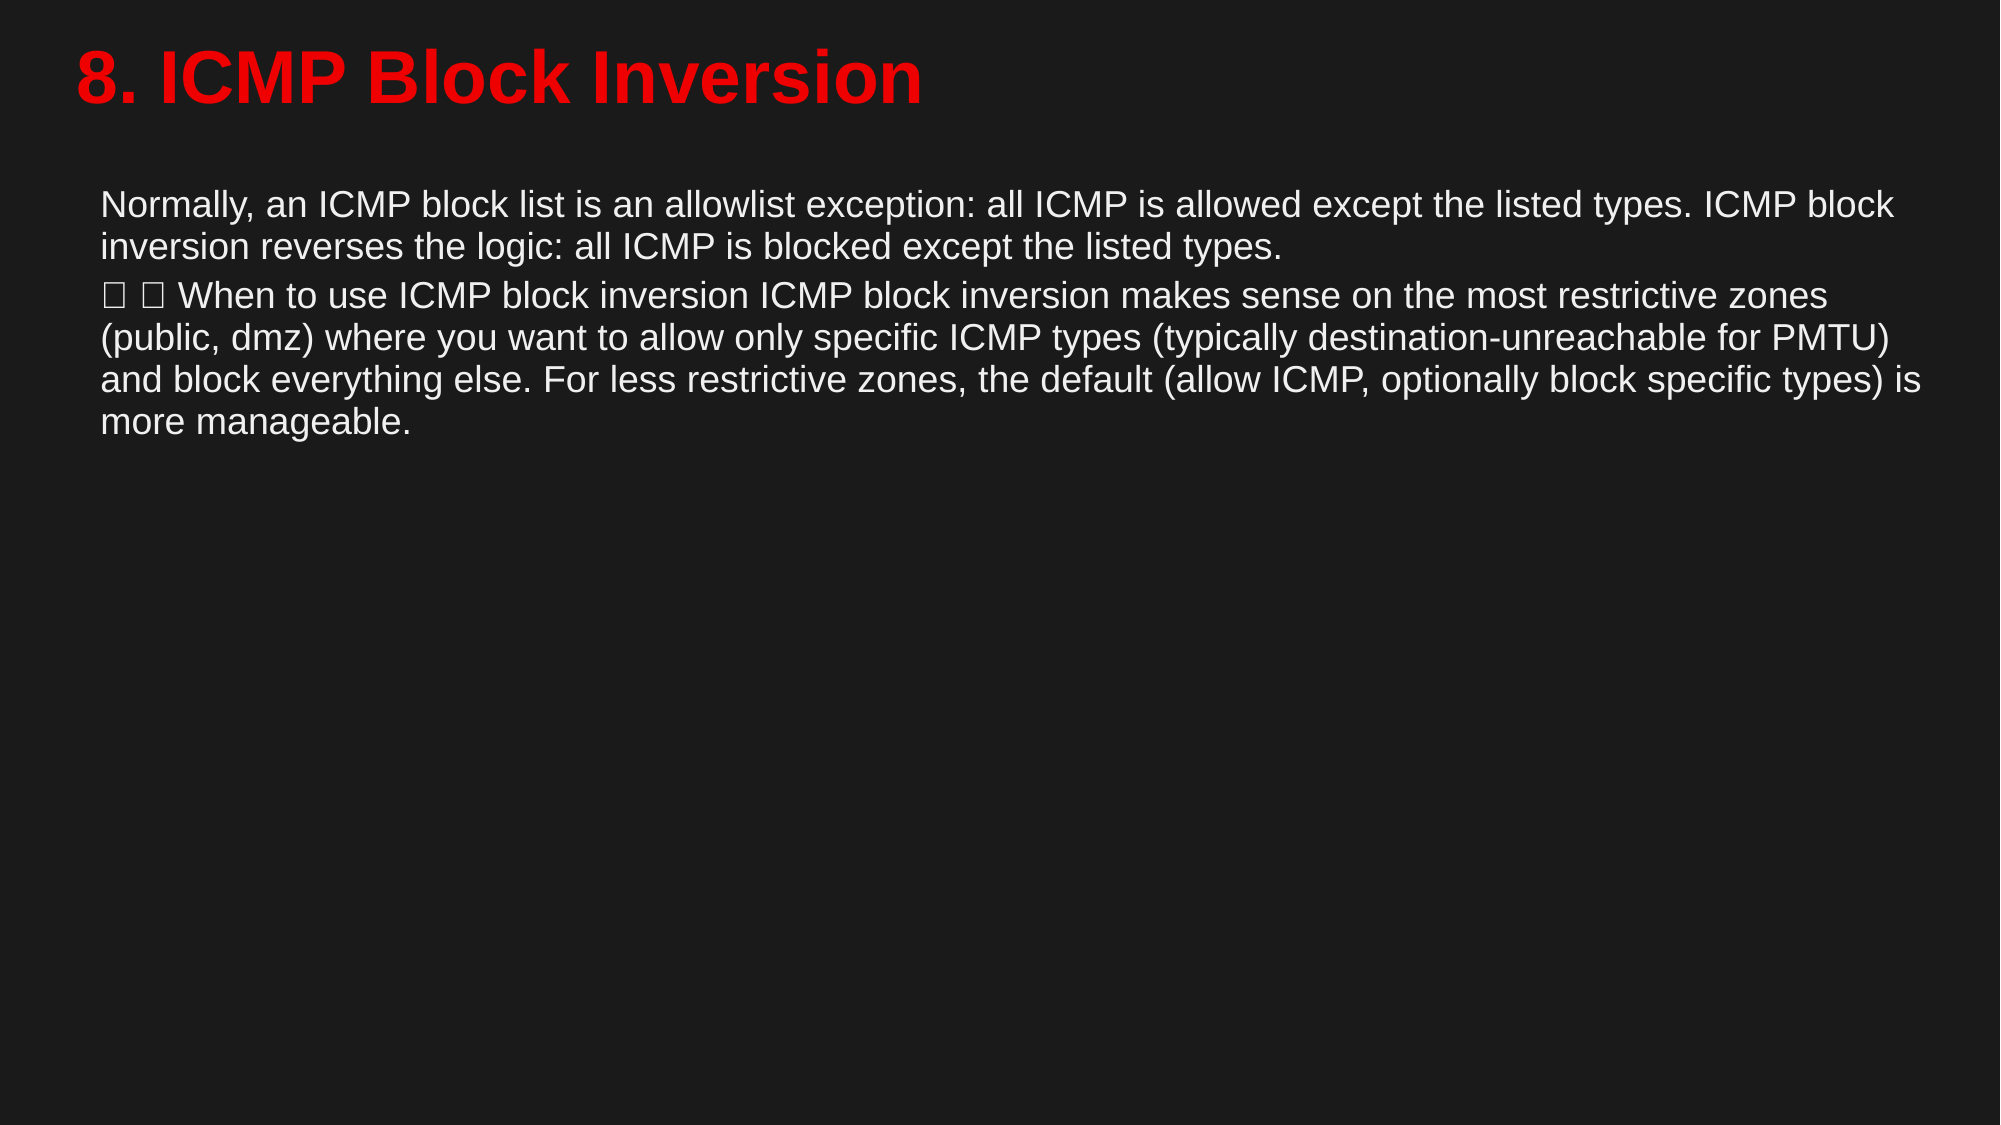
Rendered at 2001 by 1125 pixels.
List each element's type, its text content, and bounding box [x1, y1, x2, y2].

text_box Normally, an ICMP block list is an allowlist exception: all ICMP is allowed except the listed types. ICMP block inversion reverses the logic: all ICMP is blocked except the listed types. 💡 💡 When to use ICMP block inversion ICMP block inversion makes sense on the most restrictive zones (public, dmz) where you want to allow only specific ICMP types (typically destination-unreachable for PMTU) and block everything else. For less restrictive zones, the default (allow ICMP, optionally block specific types) is more manageable. [59, 171, 1942, 1087]
text_box 8. ICMP Block Inversion [59, 23, 1942, 154]
